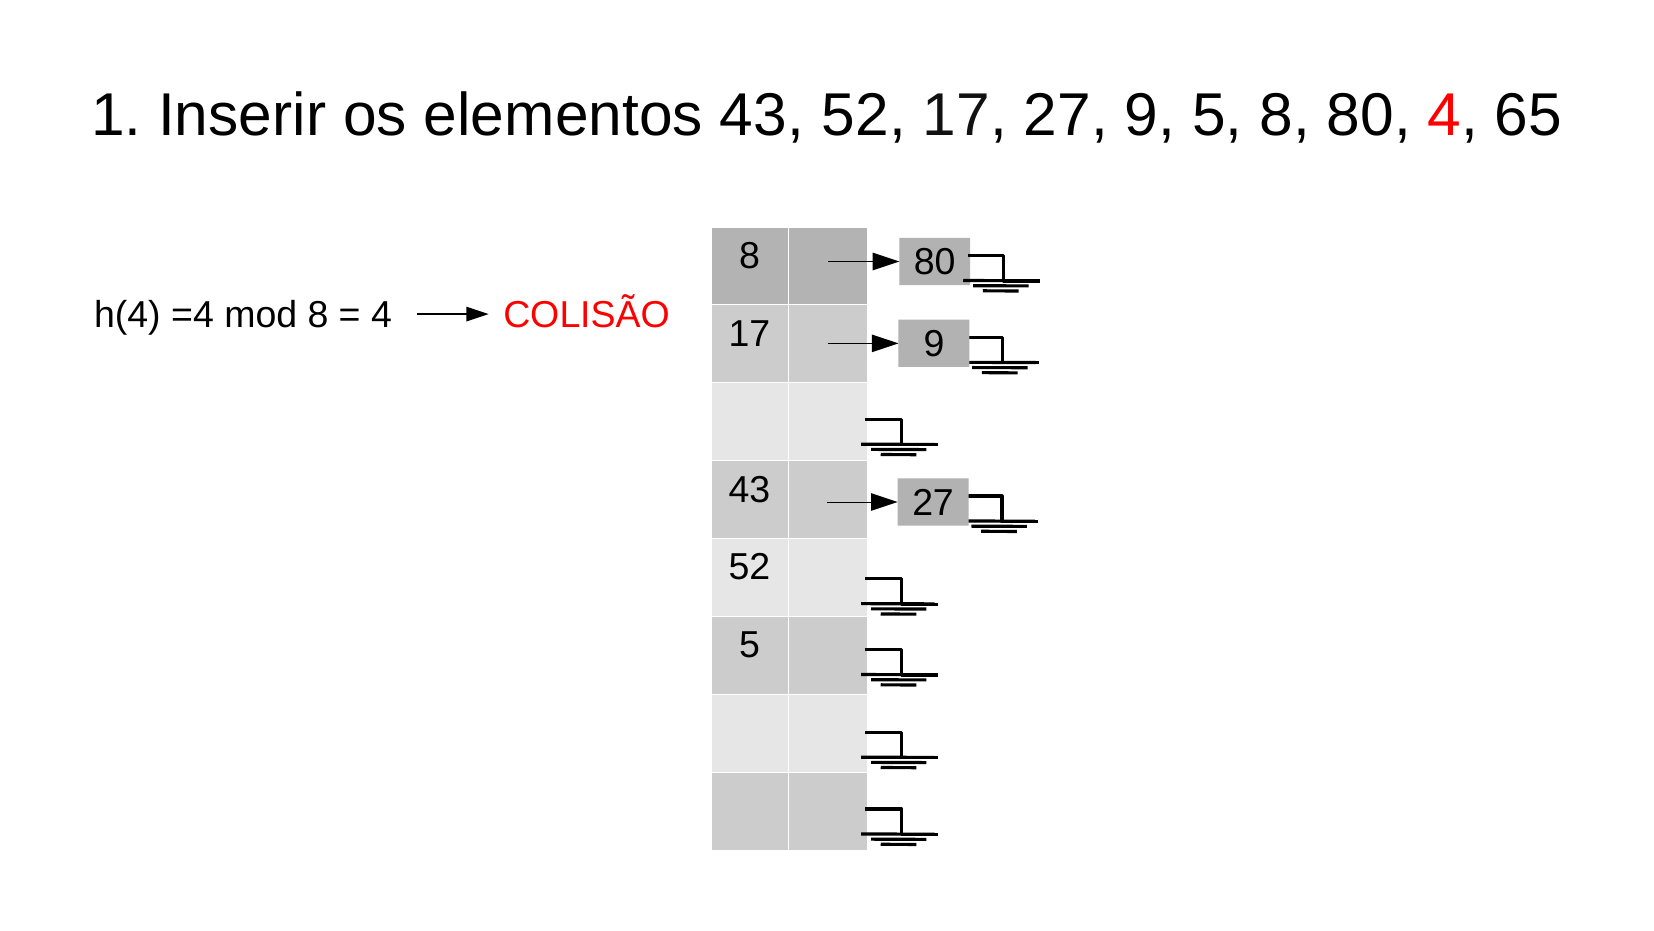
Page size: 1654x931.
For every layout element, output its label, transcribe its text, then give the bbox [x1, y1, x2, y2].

table_cell 43 [712, 461, 788, 538]
text_box 9 [898, 319, 970, 367]
text_box 27 [897, 478, 969, 526]
text_box 80 [899, 237, 971, 286]
table_cell 52 [712, 539, 788, 616]
table_cell [712, 695, 788, 772]
table_cell [789, 383, 867, 460]
table_cell 5 [712, 617, 788, 694]
table_cell [712, 383, 788, 460]
table_cell 17 [712, 305, 788, 382]
table_header 8 [712, 228, 788, 304]
text_box h(4) =4 mod 8 = 4 [79, 285, 418, 343]
table_header [789, 228, 867, 304]
table_cell [712, 773, 788, 850]
table_cell [789, 461, 867, 538]
table_cell [789, 305, 867, 382]
title 1. Inserir os elementos 43, 52, 17, 27, 9, 5, 8, 80, 4, 65 [82, 37, 1571, 193]
table_cell [789, 773, 867, 850]
table_cell [789, 617, 867, 694]
text_box COLISÃO [488, 285, 686, 343]
table_cell [789, 539, 867, 616]
table_cell [789, 695, 867, 772]
